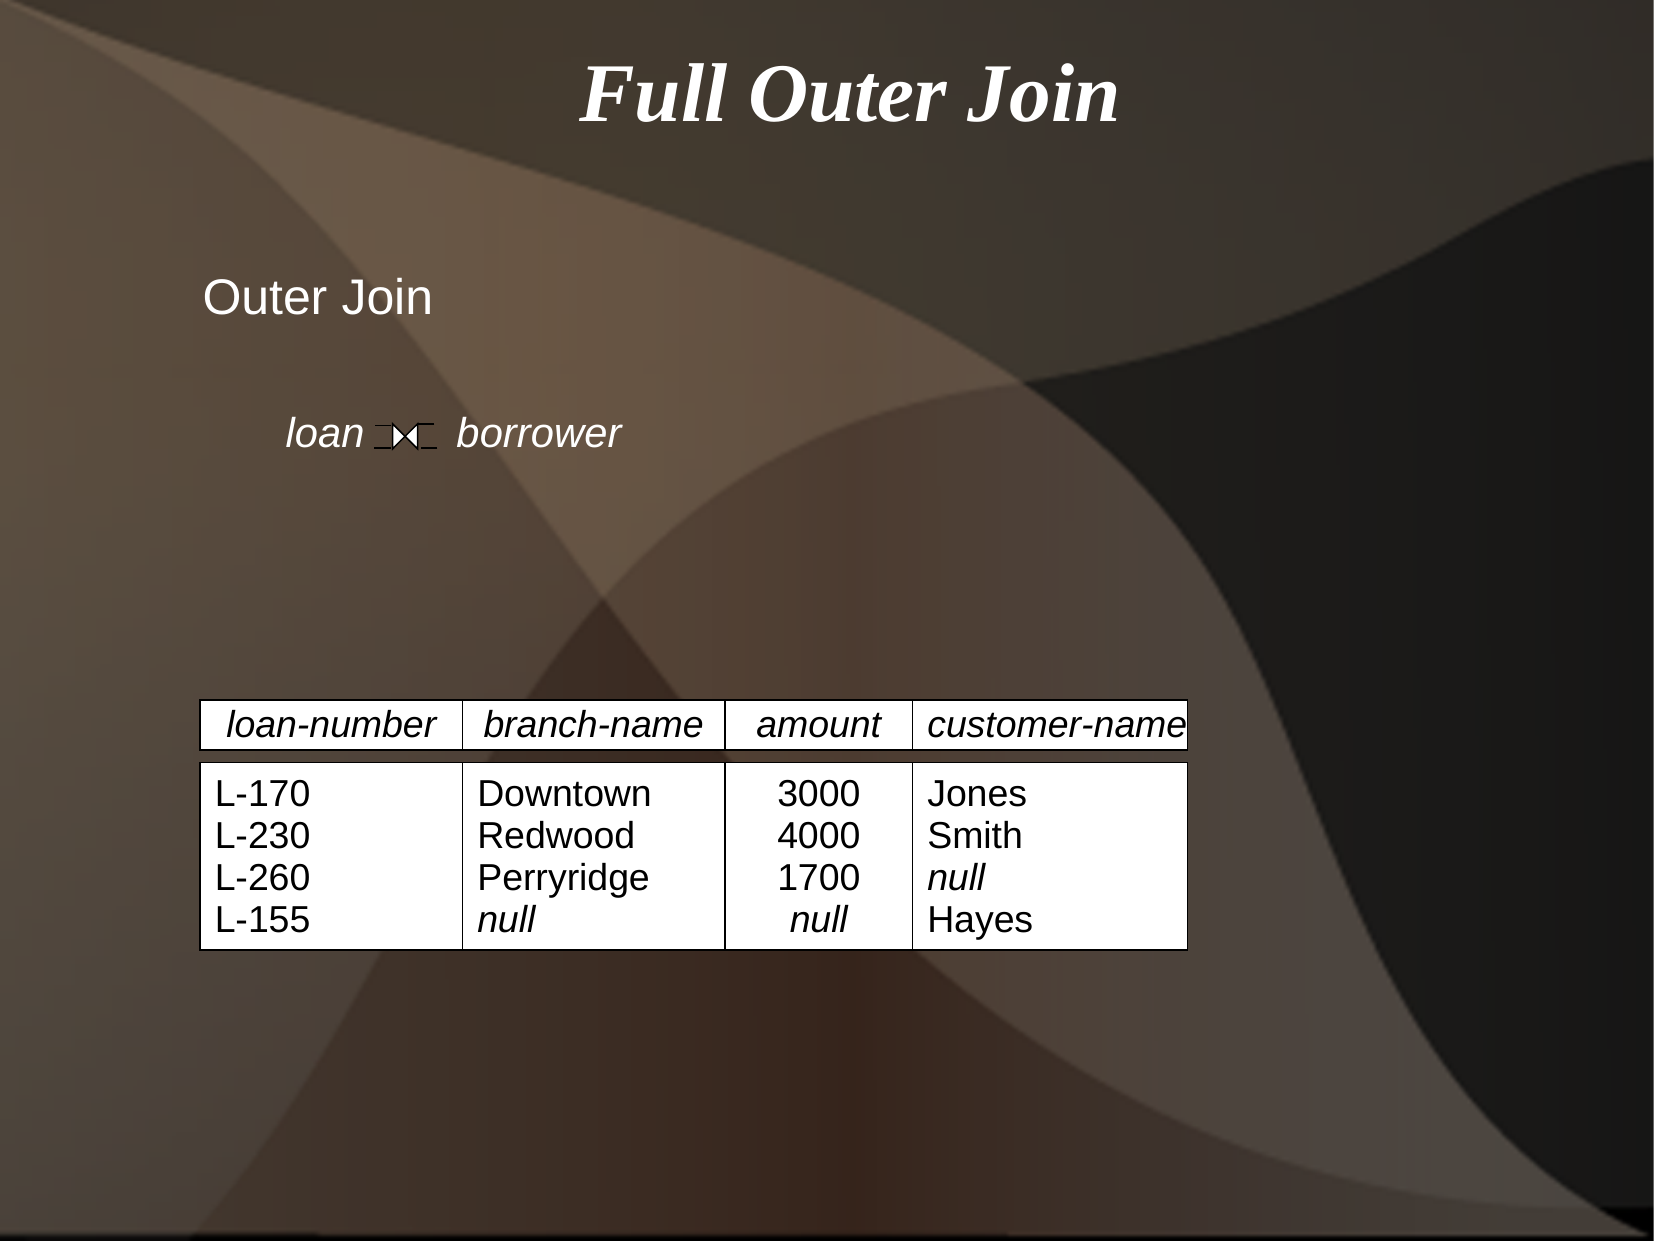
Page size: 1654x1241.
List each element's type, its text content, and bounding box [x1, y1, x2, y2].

text_box Downtown Redwood Perryridge null [462, 762, 725, 950]
text_box [392, 423, 418, 449]
text_box loan-number [199, 699, 462, 750]
text_box amount [725, 699, 912, 750]
picture [0, 0, 1654, 1241]
text_box branch-name [462, 699, 725, 750]
text_box loan borrower [193, 402, 714, 457]
text_box Jones Smith null Hayes [912, 762, 1188, 950]
text_box Outer Join [37, 261, 449, 333]
title Full Outer Join [212, 0, 1488, 188]
text_box customer-name [912, 699, 1188, 750]
text_box 3000 4000 1700 null [725, 762, 912, 950]
text_box L-170 L-230 L-260 L-155 [199, 762, 462, 950]
